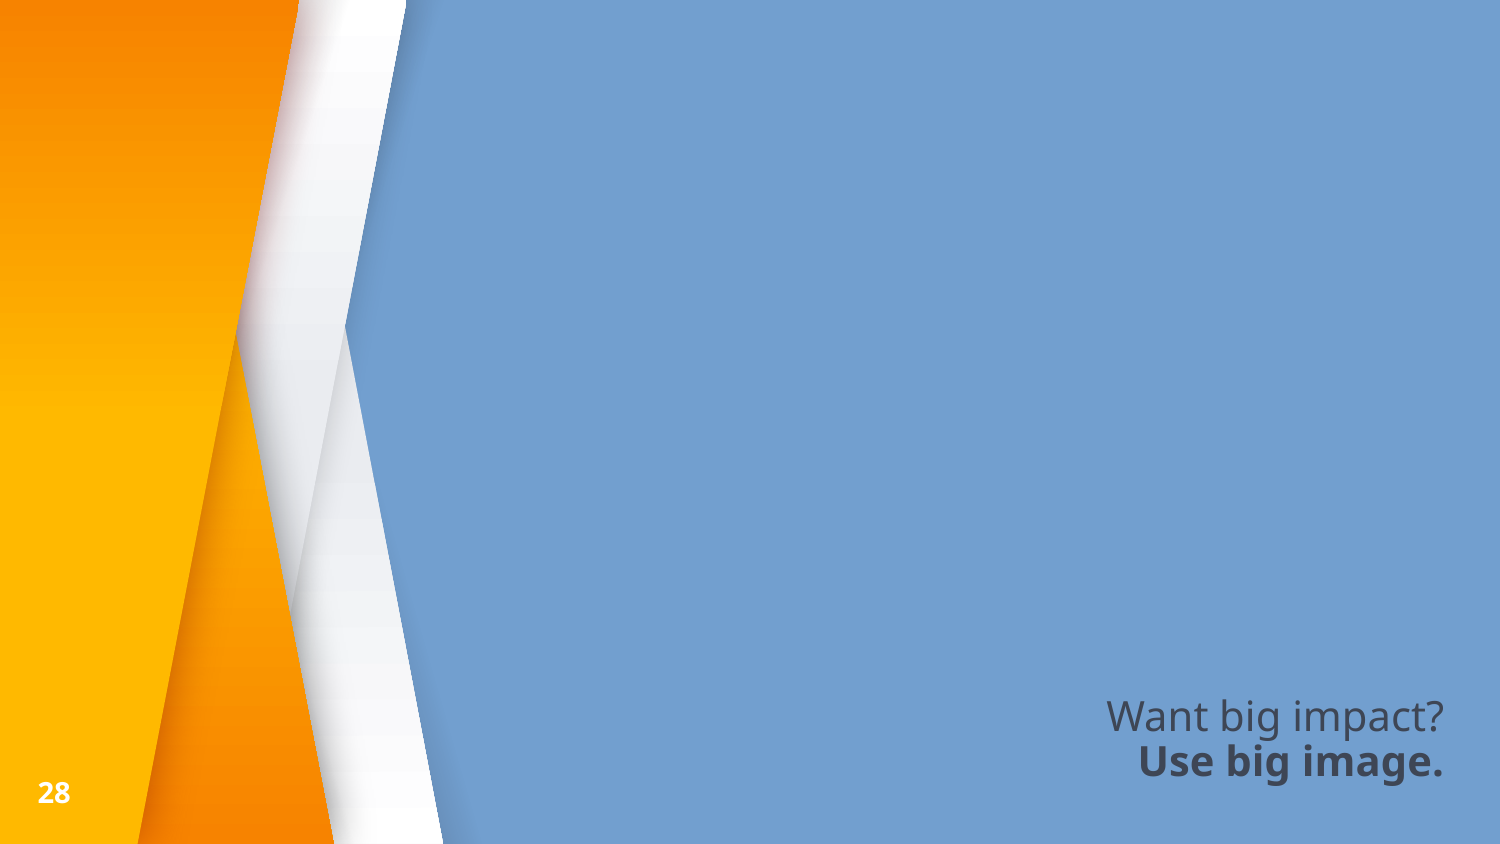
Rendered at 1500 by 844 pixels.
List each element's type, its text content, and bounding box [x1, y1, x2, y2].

text_box Want big impact? Use big image. [993, 684, 1445, 786]
text_box <número> [37, 773, 98, 816]
